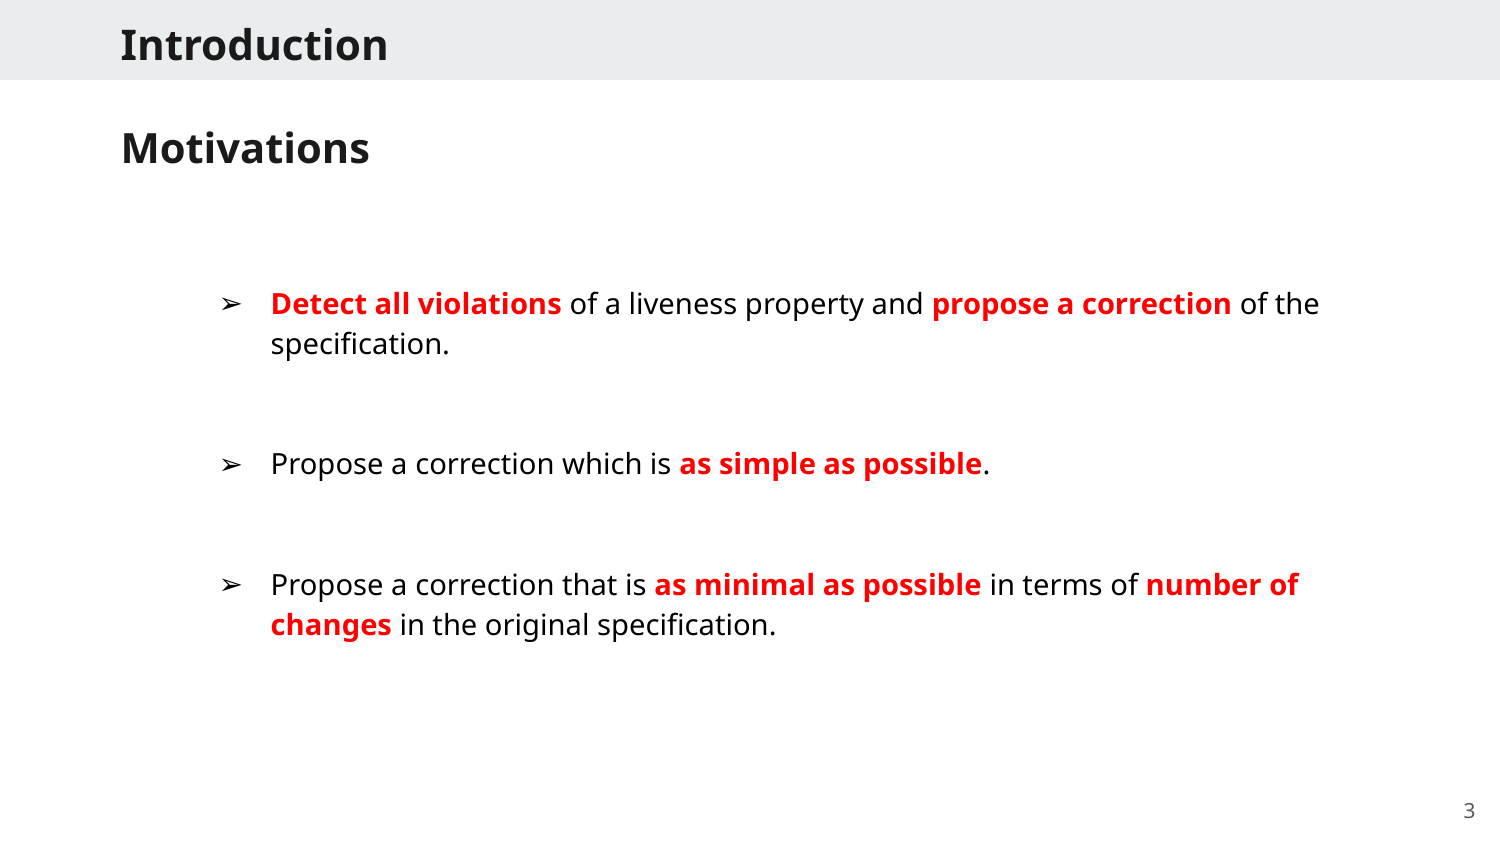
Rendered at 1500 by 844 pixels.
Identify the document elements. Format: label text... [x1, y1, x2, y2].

title Introduction [105, 0, 1367, 88]
list Motivations Detect all violations of a liveness property and propose a correction of the specification. Propose a correction which is as simple as possible. Propose a correction that is as minimal as possible in terms of number of changes in the original specification. [105, 99, 1367, 799]
slide_number <numéro> [1400, 779, 1491, 844]
